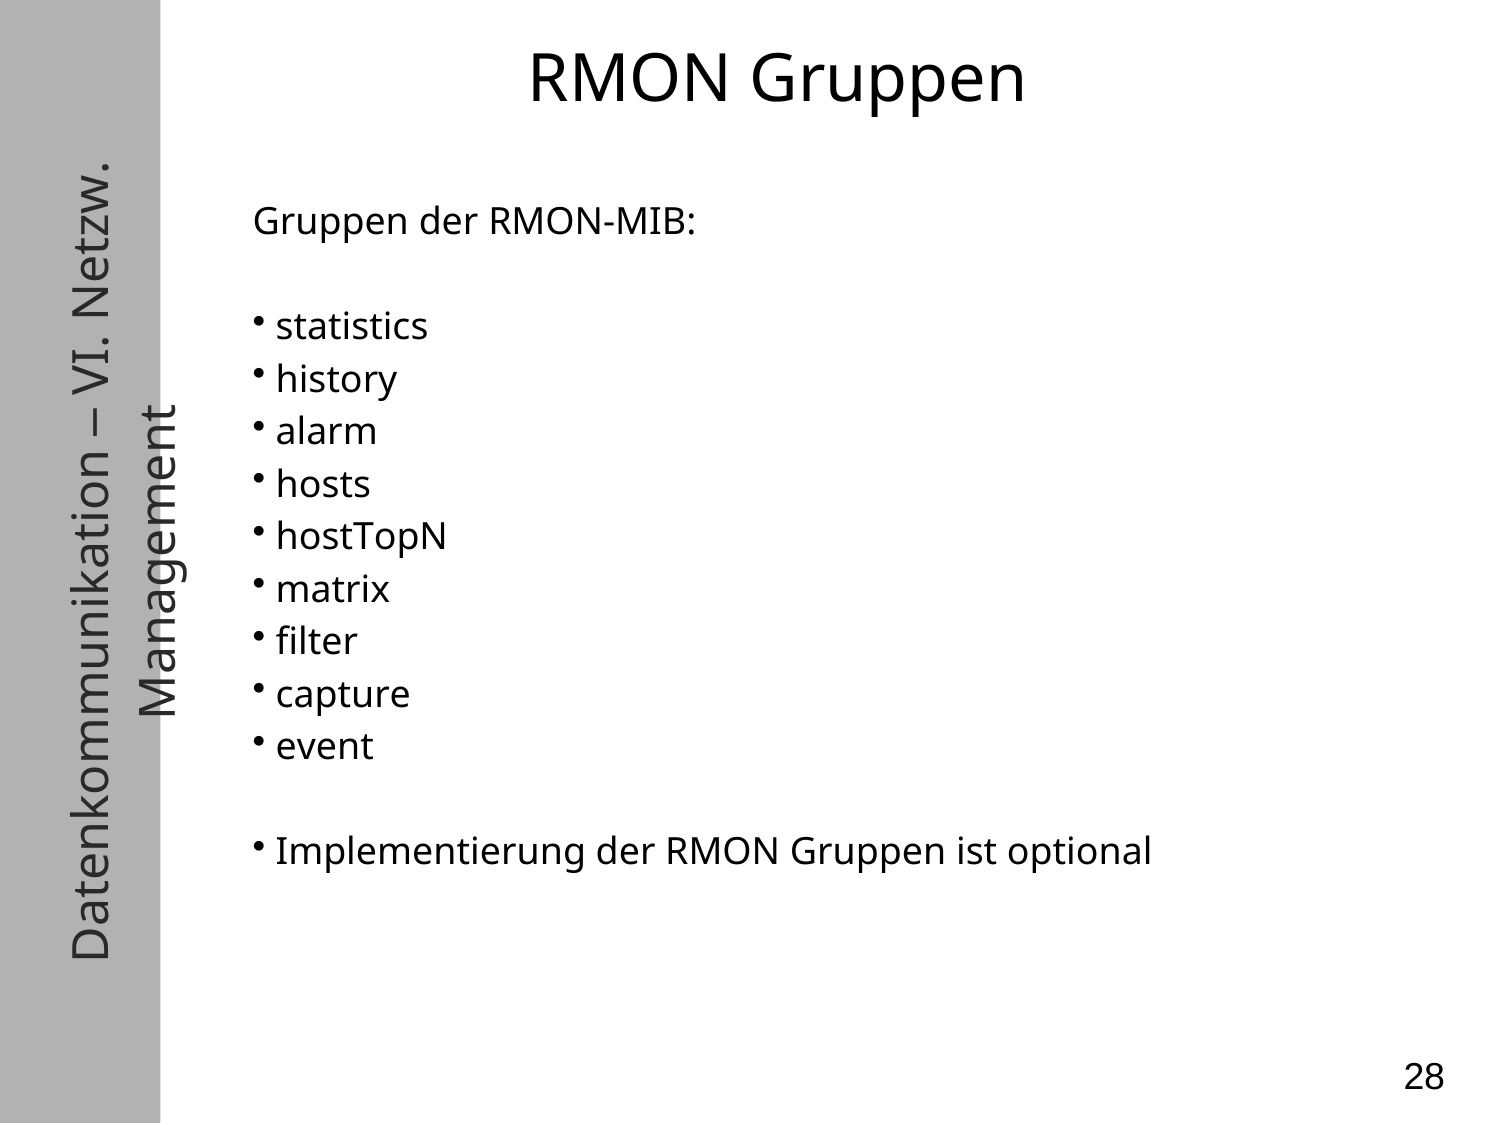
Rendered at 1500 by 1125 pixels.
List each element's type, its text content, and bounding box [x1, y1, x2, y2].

text_box Datenkommunikation – VI. Netzw. Management [47, 1, 178, 1124]
text_box [0, 0, 160, 1123]
text_box <number> [1403, 1056, 1479, 1106]
text_box RMON Gruppen [522, 27, 1033, 123]
text_box Gruppen der RMON-MIB: statistics history alarm hosts hostTopN matrix filter capture event Implementierung der RMON Gruppen ist optional [237, 187, 1448, 1125]
